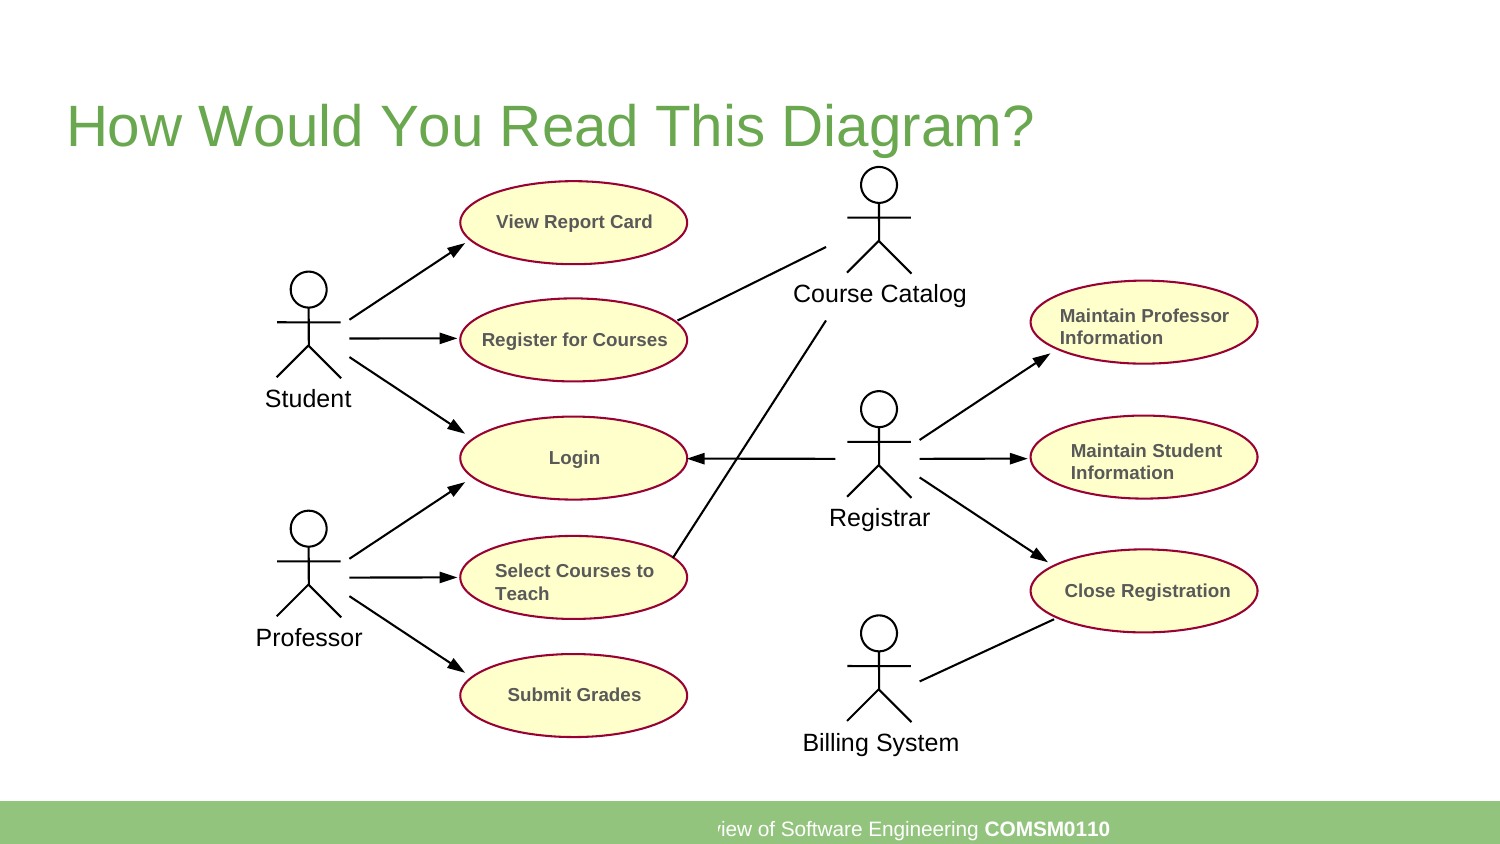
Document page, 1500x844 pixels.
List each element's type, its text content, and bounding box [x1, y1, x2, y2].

text_box Register for Courses [470, 322, 679, 356]
text_box Select Courses to Teach [484, 553, 666, 610]
text_box [1051, 280, 1237, 298]
text_box [1241, 300, 1258, 344]
text_box Maintain Student Information [1060, 433, 1234, 489]
title How Would You Read This Diagram? [51, 72, 1449, 167]
text_box Billing System [789, 719, 975, 764]
text_box Student [251, 375, 366, 420]
text_box Maintain Professor Information [1049, 298, 1241, 354]
text_box Close Registration [1053, 573, 1242, 607]
text_box [1030, 549, 1258, 633]
text_box [503, 610, 645, 619]
text_box View Report Card [485, 204, 664, 238]
text_box [460, 416, 688, 500]
text_box [1071, 354, 1217, 364]
text_box Course Catalog [779, 271, 982, 315]
text_box [460, 654, 688, 738]
text_box Login [538, 440, 612, 474]
text_box [1071, 489, 1217, 499]
text_box [1030, 415, 1258, 485]
text_box Registrar [815, 495, 945, 540]
text_box [1030, 299, 1049, 345]
text_box [460, 535, 688, 603]
text_box Submit Grades [496, 677, 653, 711]
text_box [471, 298, 677, 322]
text_box [460, 323, 688, 382]
text_box Professor [242, 614, 377, 659]
text_box [460, 181, 688, 265]
